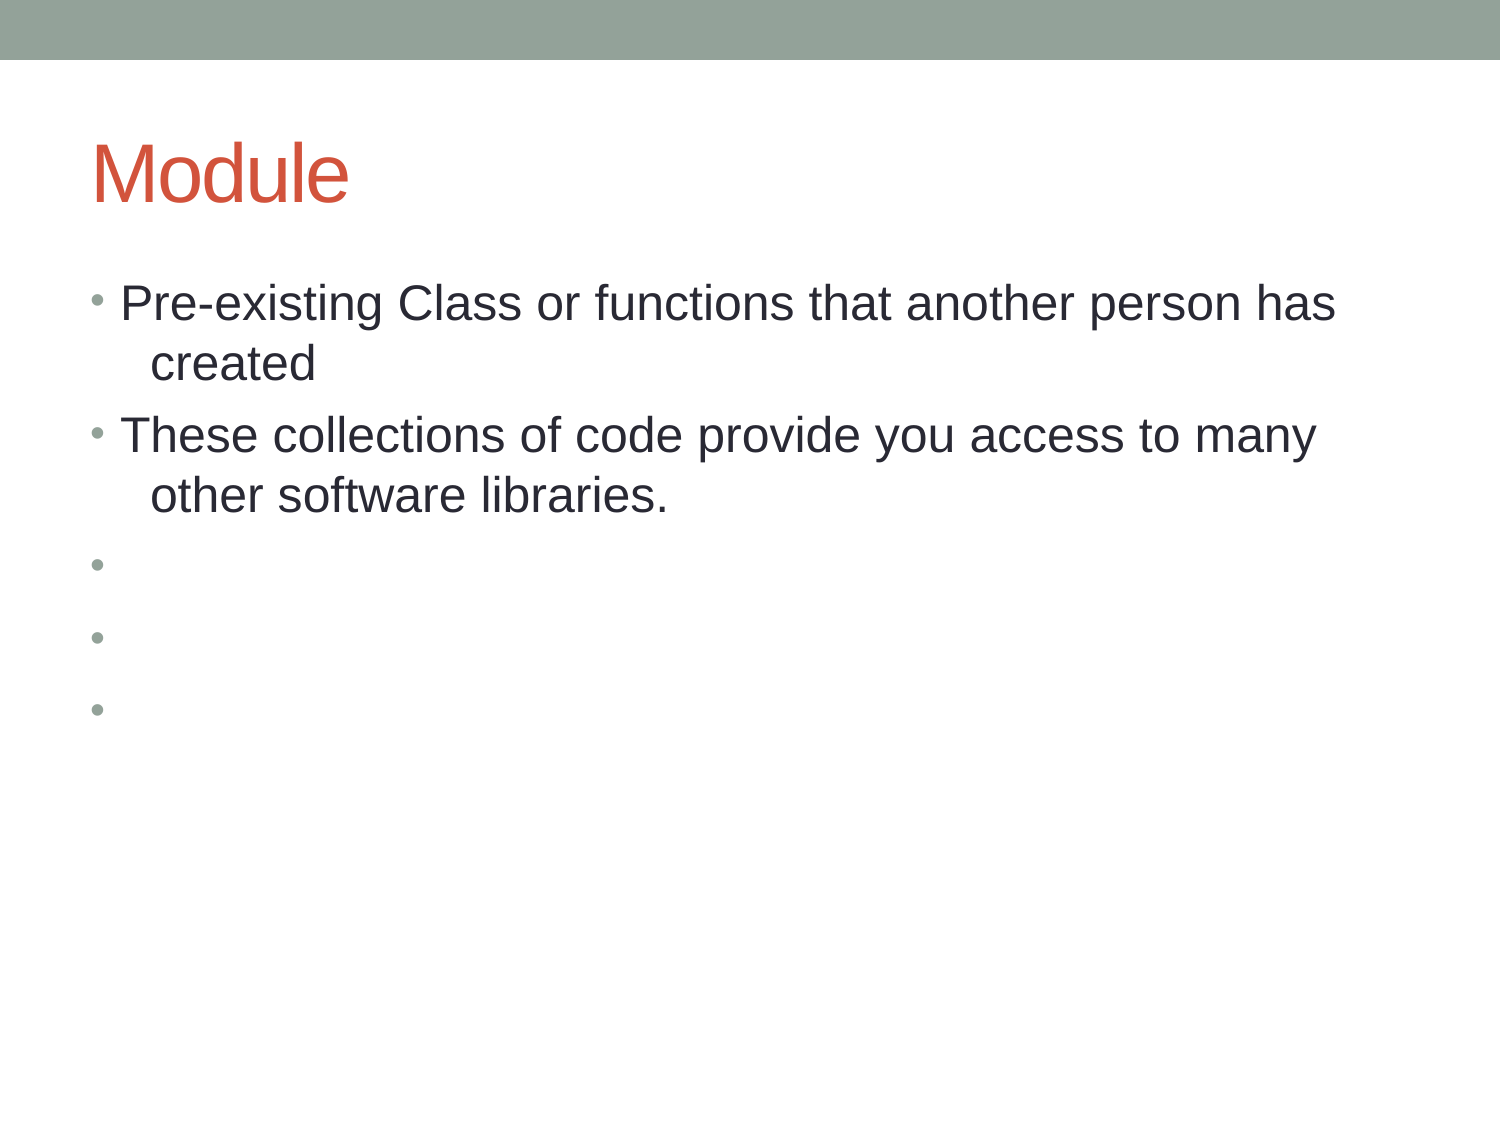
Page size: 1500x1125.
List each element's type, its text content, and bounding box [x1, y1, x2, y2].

title Module [75, 87, 1426, 251]
list Pre-existing Class or functions that another person has created These collections of code provide you access to many other software libraries. [75, 262, 1426, 1063]
